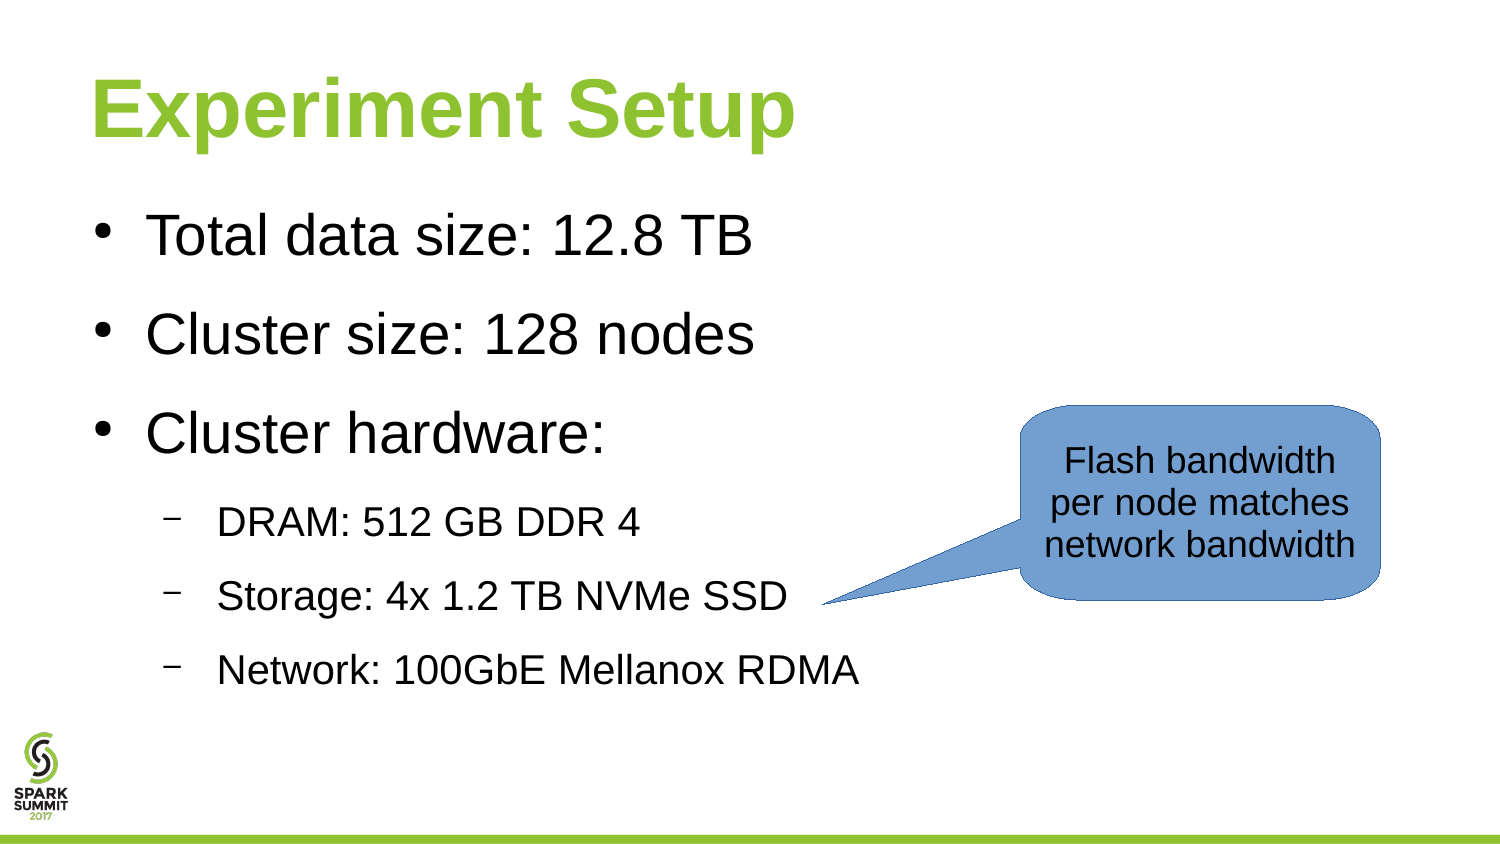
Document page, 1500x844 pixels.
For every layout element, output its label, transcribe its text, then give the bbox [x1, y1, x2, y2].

text_box Flash bandwidth per node matches network bandwidth [822, 405, 1381, 605]
title Experiment Setup [75, 33, 1425, 175]
picture [13, 731, 69, 833]
list Total data size: 12.8 TB Cluster size: 128 nodes Cluster hardware: DRAM: 512 GB DDR 4 Storage: 4x 1.2 TB NVMe SSD Network: 100GbE Mellanox RDMA [75, 196, 1425, 754]
